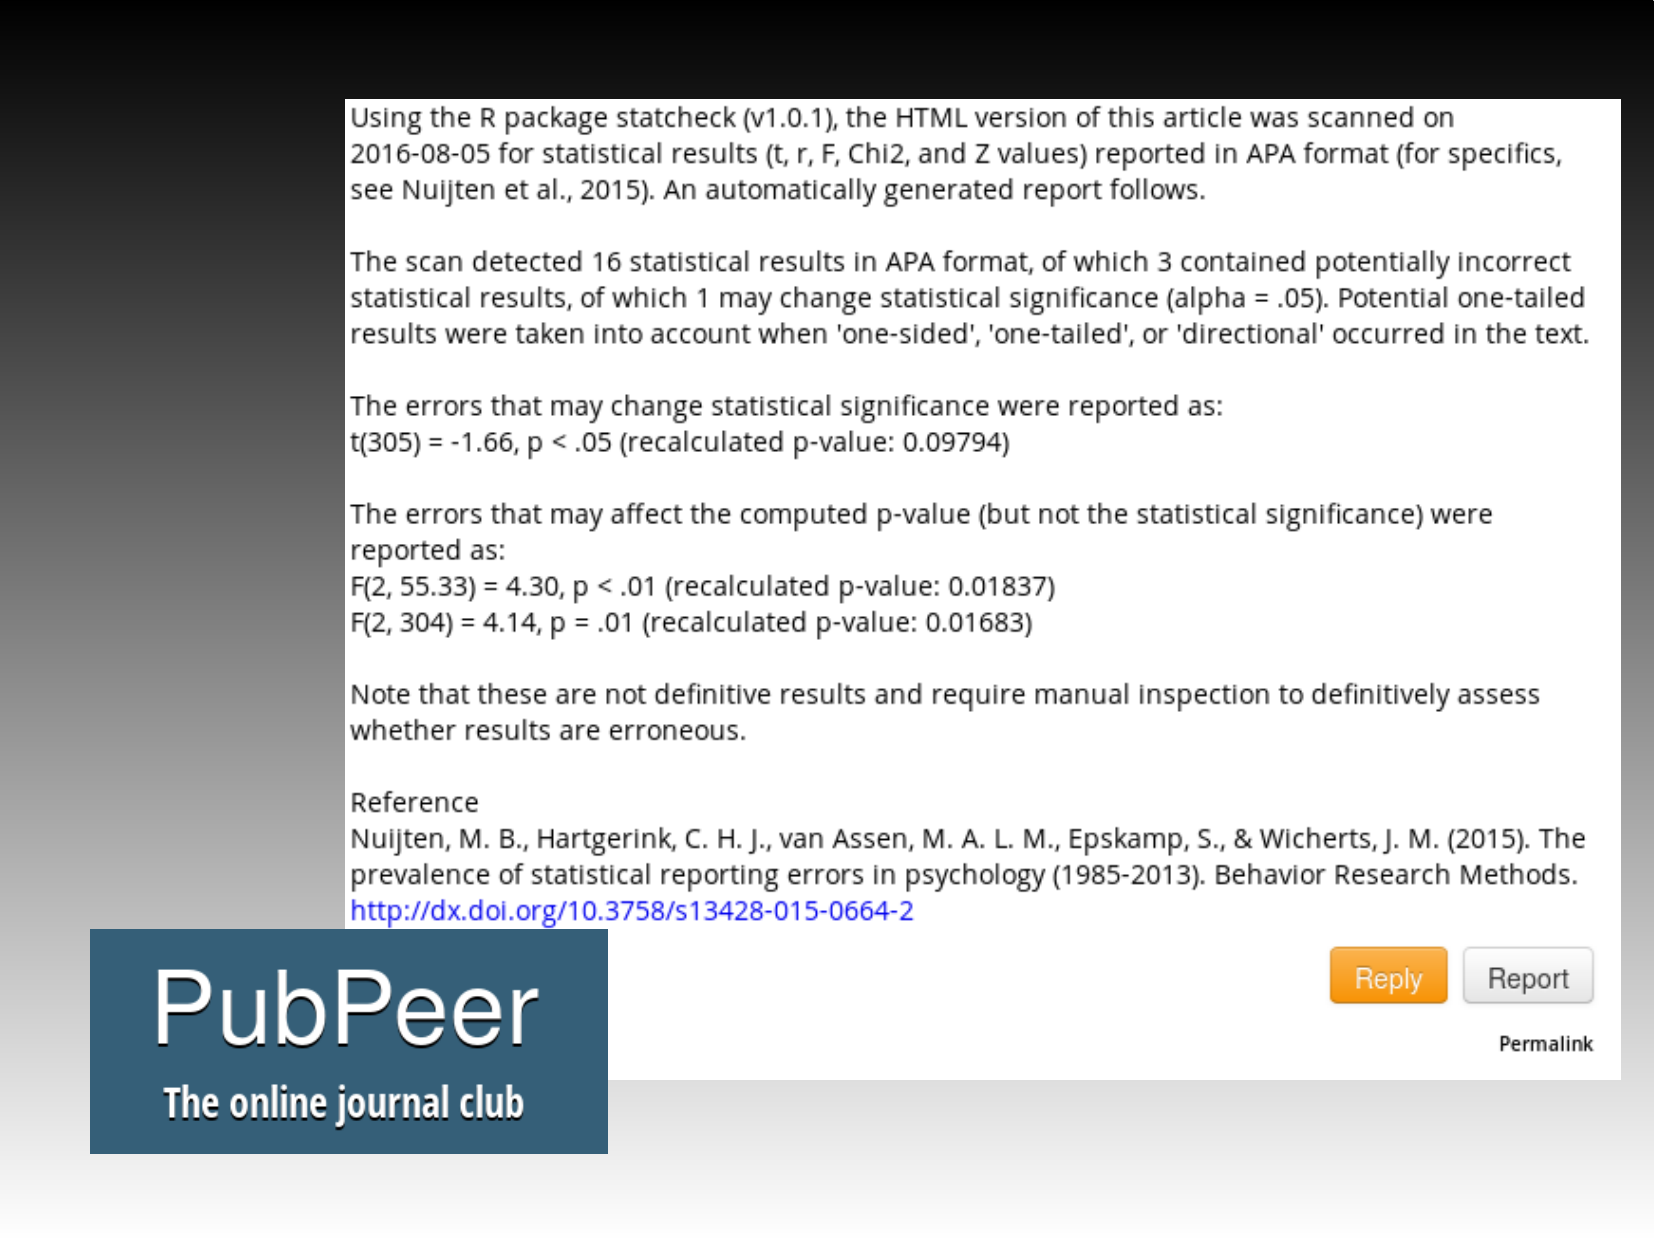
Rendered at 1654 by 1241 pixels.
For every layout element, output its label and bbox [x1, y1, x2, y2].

picture [90, 99, 1621, 1154]
